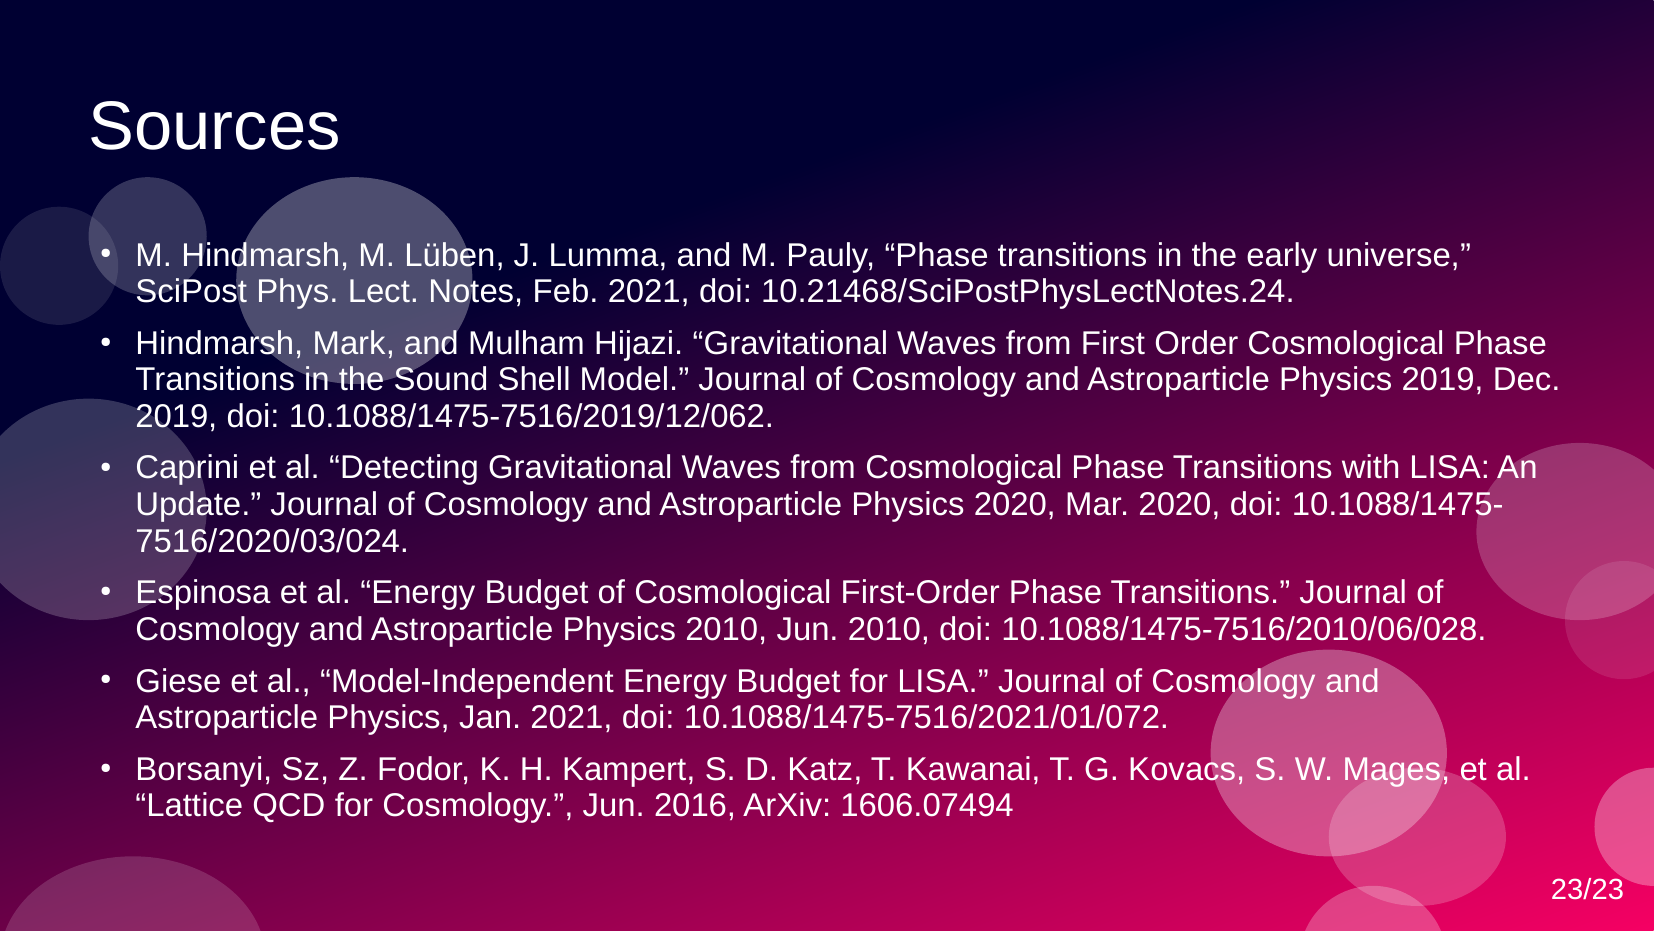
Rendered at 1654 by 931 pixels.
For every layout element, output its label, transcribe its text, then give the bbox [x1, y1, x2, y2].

title Sources [88, 44, 1565, 207]
list M. Hindmarsh, M. Lüben, J. Lumma, and M. Pauly, “Phase transitions in the early universe,” SciPost Phys. Lect. Notes, Feb. 2021, doi: 10.21468/SciPostPhysLectNotes.24. Hindmarsh, Mark, and Mulham Hijazi. “Gravitational Waves from First Order Cosmological Phase Transitions in the Sound Shell Model.” Journal of Cosmology and Astroparticle Physics 2019, Dec. 2019, doi: 10.1088/1475-7516/2019/12/062. Caprini et al. “Detecting Gravitational Waves from Cosmological Phase Transitions with LISA: An Update.” Journal of Cosmology and Astroparticle Physics 2020, Mar. 2020, doi: 10.1088/1475-7516/2020/03/024. Espinosa et al. “Energy Budget of Cosmological First-Order Phase Transitions.” Journal of Cosmology and Astroparticle Physics 2010, Jun. 2010, doi: 10.1088/1475-7516/2010/06/028. Giese et al., “Model-Independent Energy Budget for LISA.” Journal of Cosmology and Astroparticle Physics, Jan. 2021, doi: 10.1088/1475-7516/2021/01/072. Borsanyi, Sz, Z. Fodor, K. H. Kampert, S. D. Katz, T. Kawanai, T. G. Kovacs, S. W. Mages, et al. “Lattice QCD for Cosmology.”, Jun. 2016, ArXiv: 1606.07494 [88, 236, 1565, 827]
